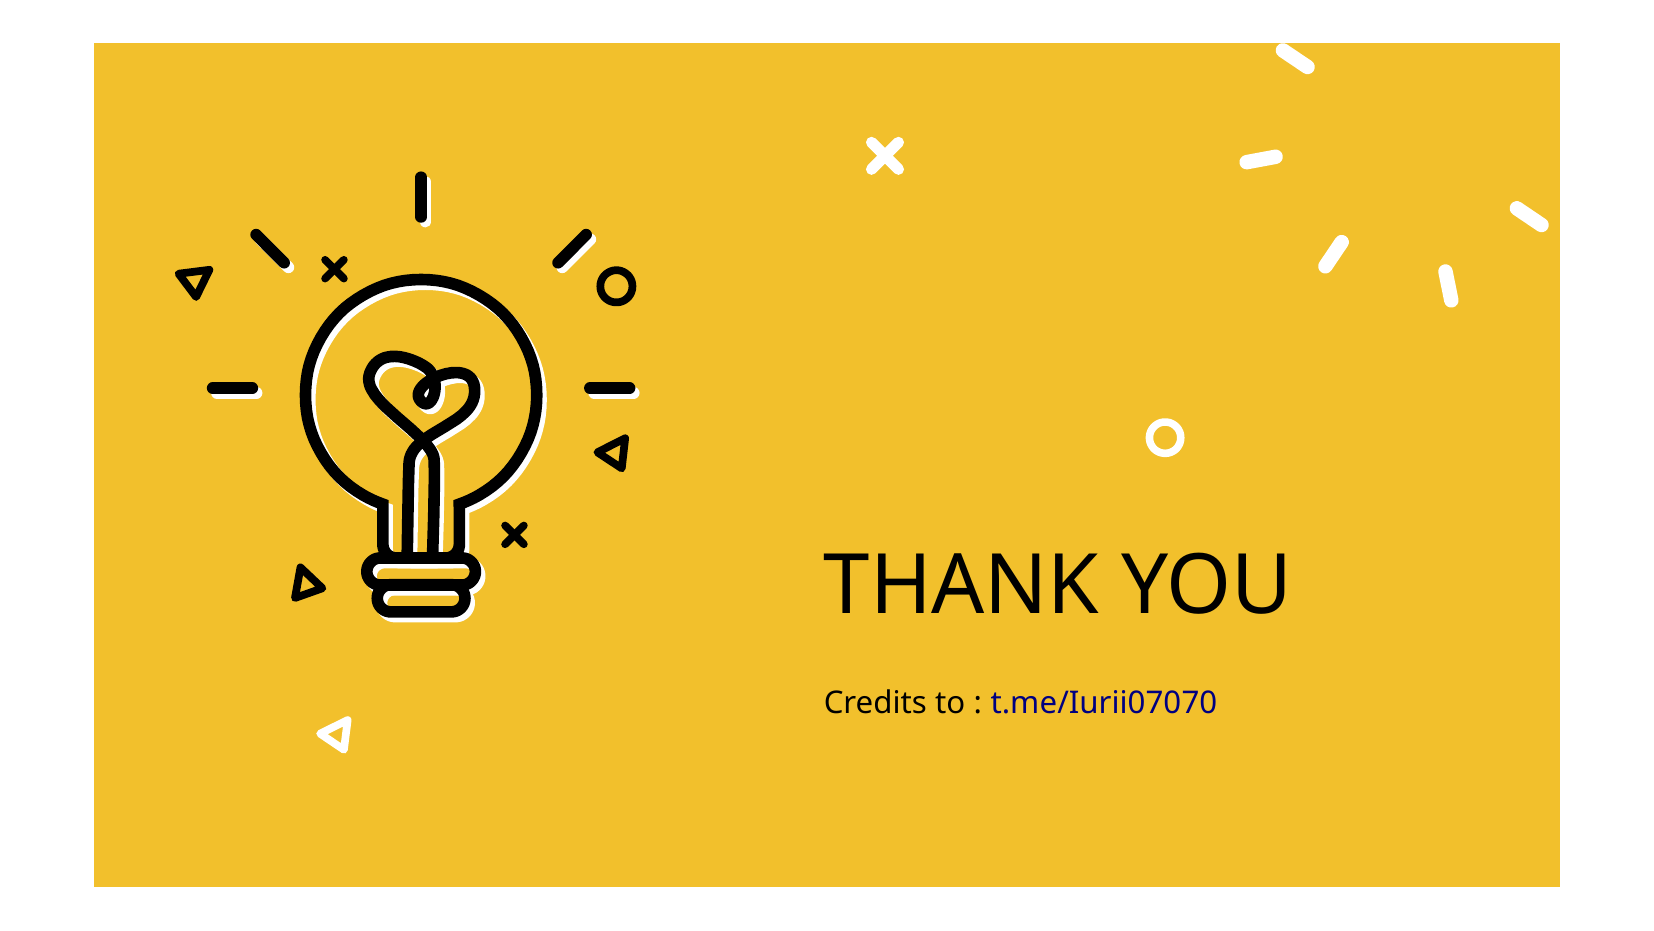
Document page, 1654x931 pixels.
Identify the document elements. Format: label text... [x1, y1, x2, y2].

title THANK YOU [823, 524, 1544, 638]
title Credits to : t.me/Iurii07070 [823, 626, 1399, 735]
